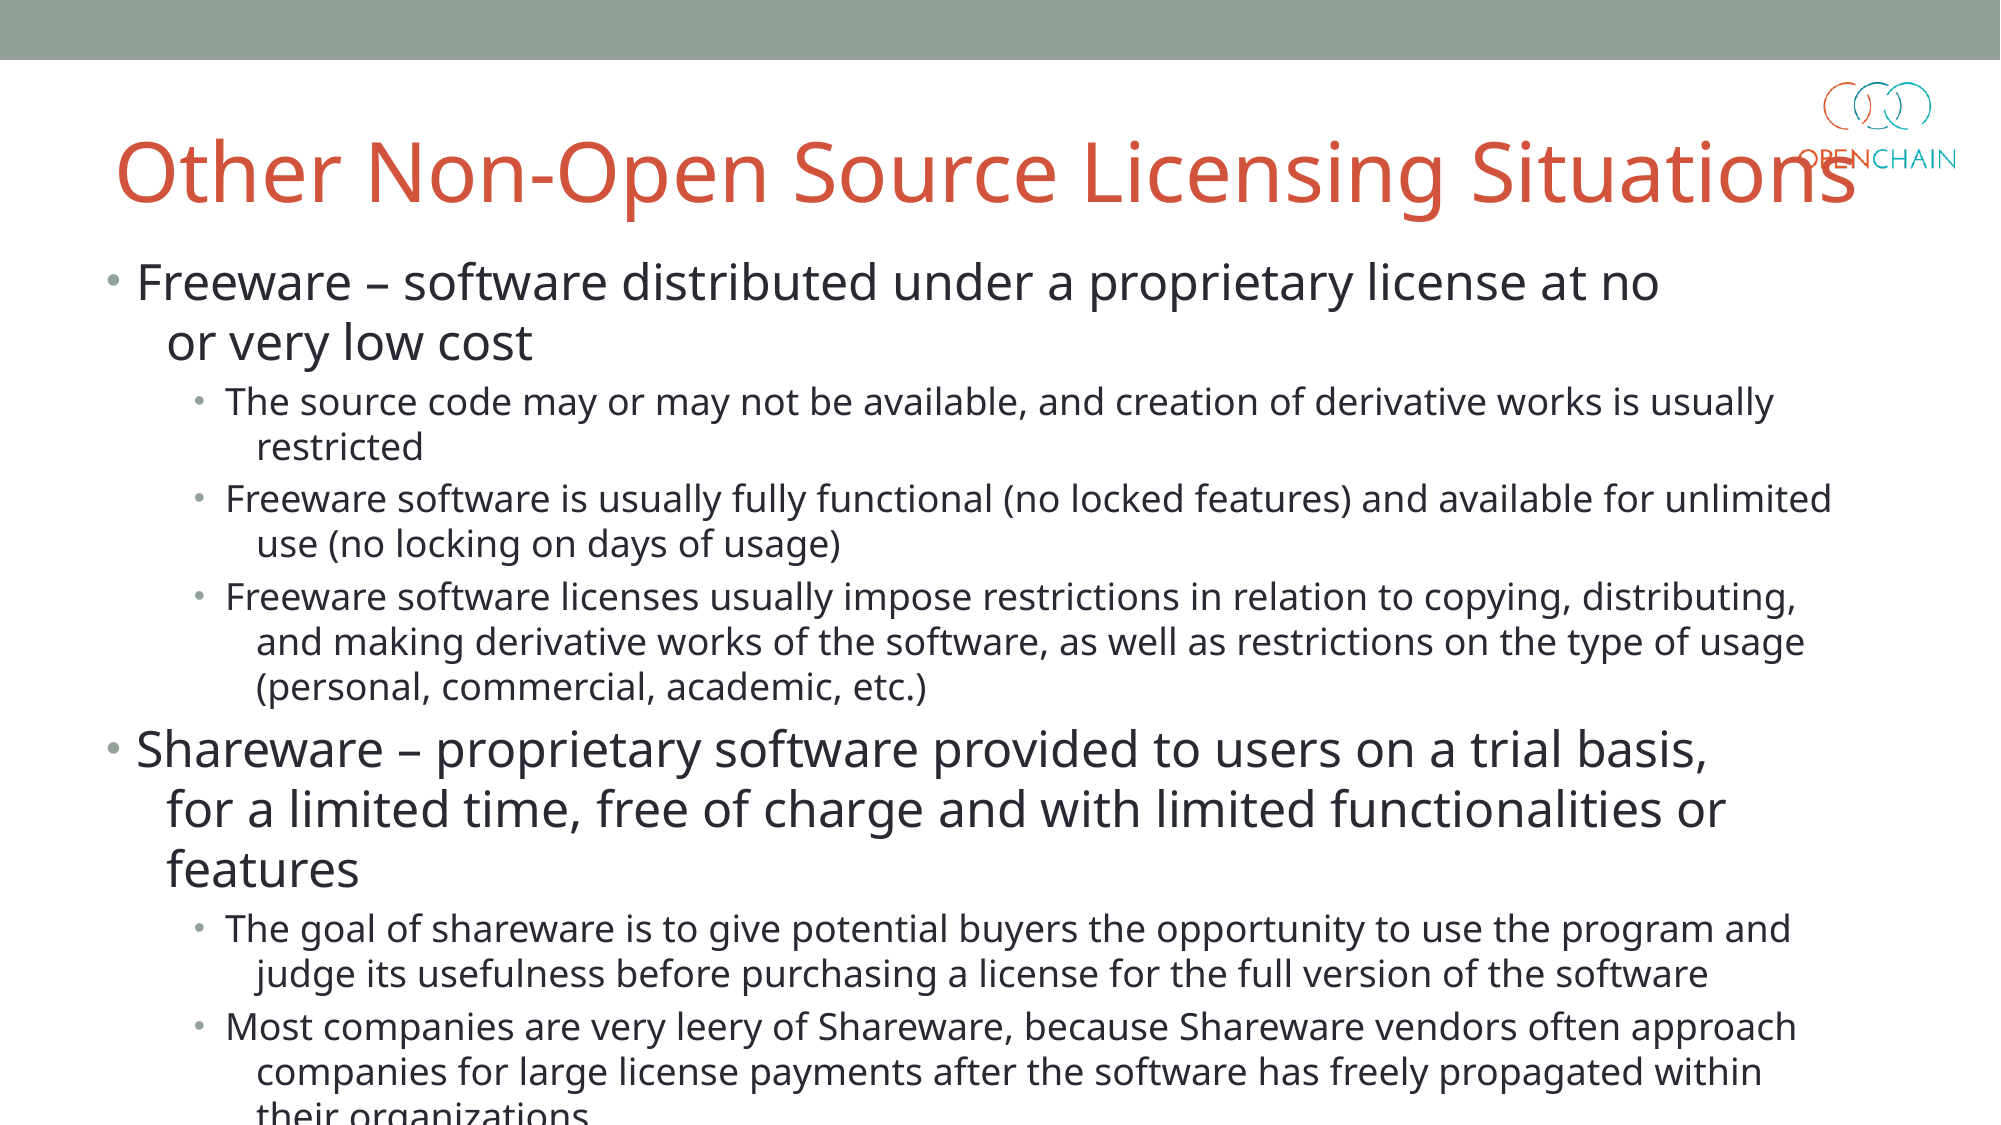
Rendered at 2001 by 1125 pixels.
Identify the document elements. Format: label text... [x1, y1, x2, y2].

text_box Freeware – software distributed under a proprietary license at no or very low cost The source code may or may not be available, and creation of derivative works is usually restricted Freeware software is usually fully functional (no locked features) and available for unlimited use (no locking on days of usage) Freeware software licenses usually impose restrictions in relation to copying, distributing, and making derivative works of the software, as well as restrictions on the type of usage (personal, commercial, academic, etc.) Shareware – proprietary software provided to users on a trial basis, for a limited time, free of charge and with limited functionalities or features The goal of shareware is to give potential buyers the opportunity to use the program and judge its usefulness before purchasing a license for the full version of the software Most companies are very leery of Shareware, because Shareware vendors often approach companies for large license payments after the software has freely propagated within their organizations. [91, 243, 1862, 1092]
text_box Other Non-Open Source Licensing Situations [100, 88, 1900, 250]
